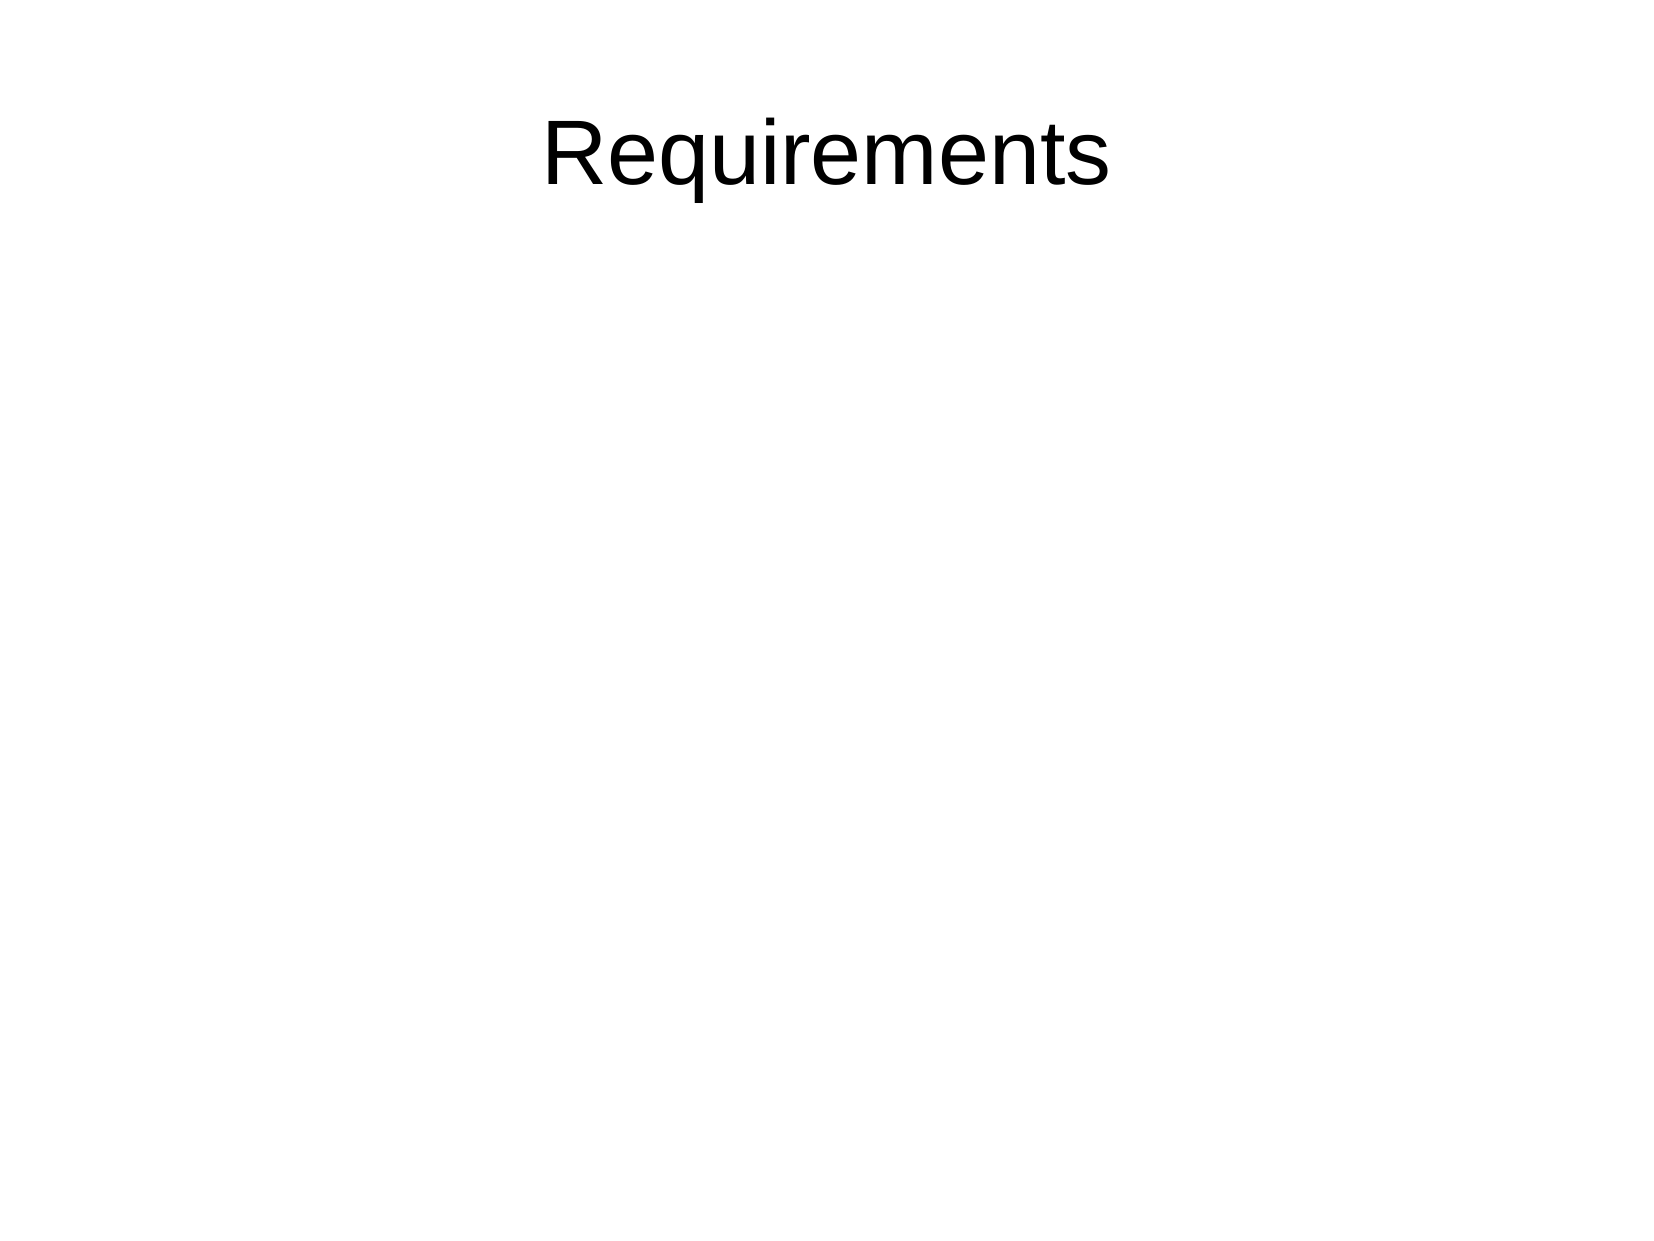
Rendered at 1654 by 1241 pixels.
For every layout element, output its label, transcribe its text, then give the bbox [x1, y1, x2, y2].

title Requirements [82, 49, 1571, 257]
